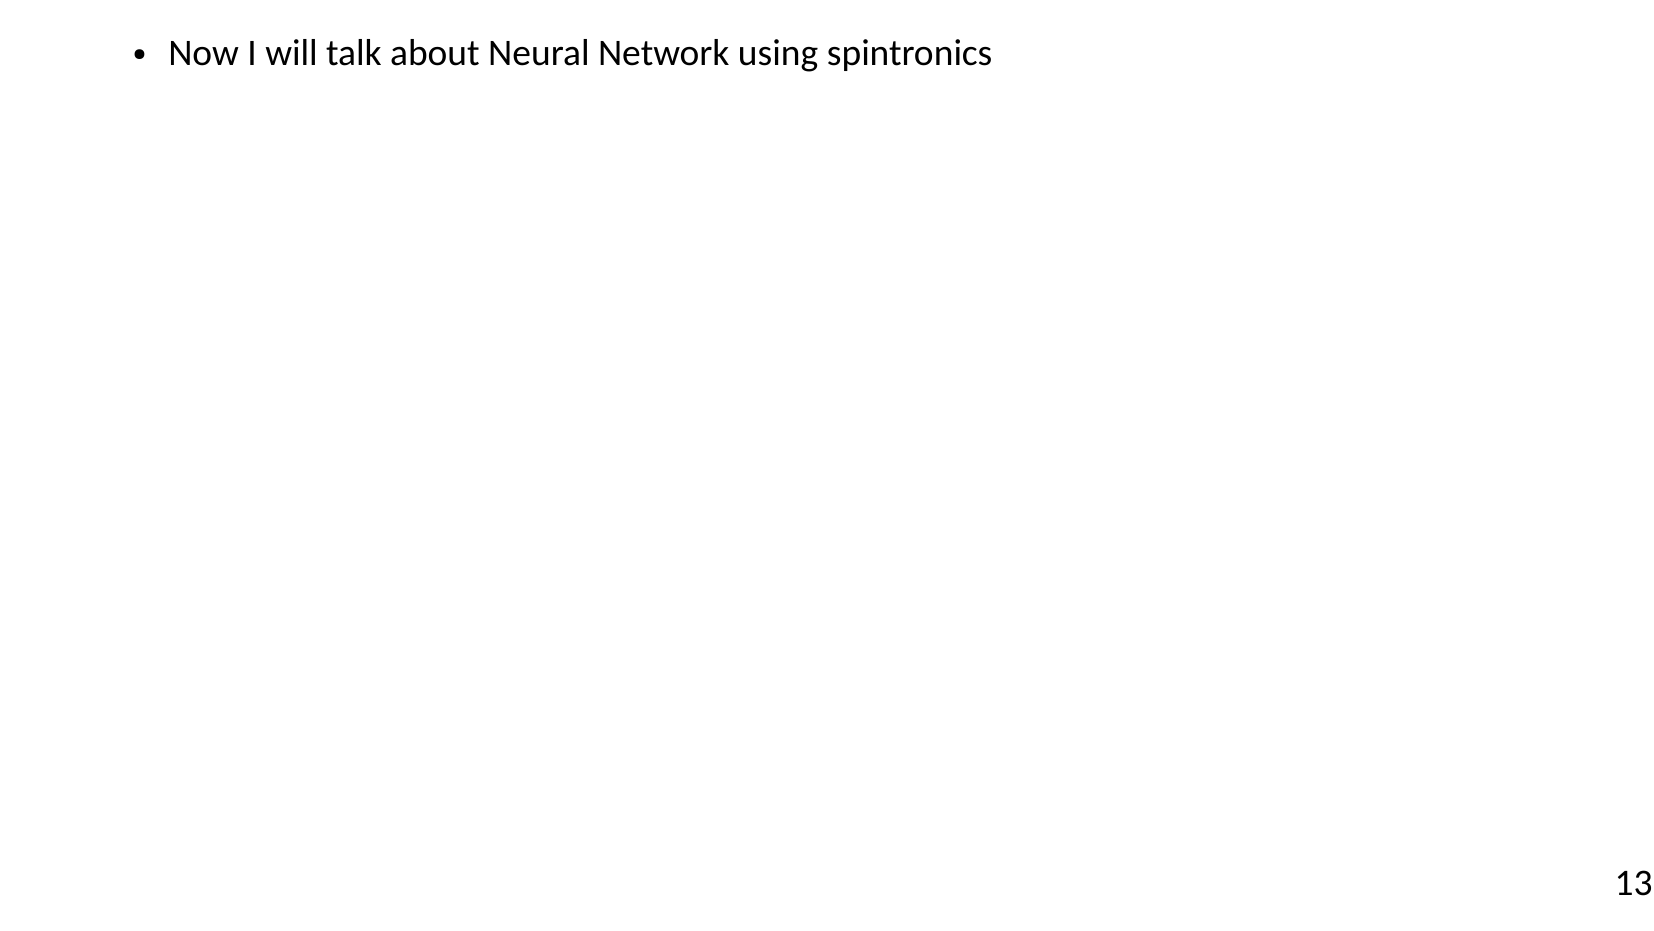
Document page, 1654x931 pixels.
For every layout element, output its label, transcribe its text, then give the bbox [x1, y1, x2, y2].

text_box <number> [1479, 860, 1654, 931]
text_box Now I will talk about Neural Network using spintronics [118, 29, 1447, 422]
